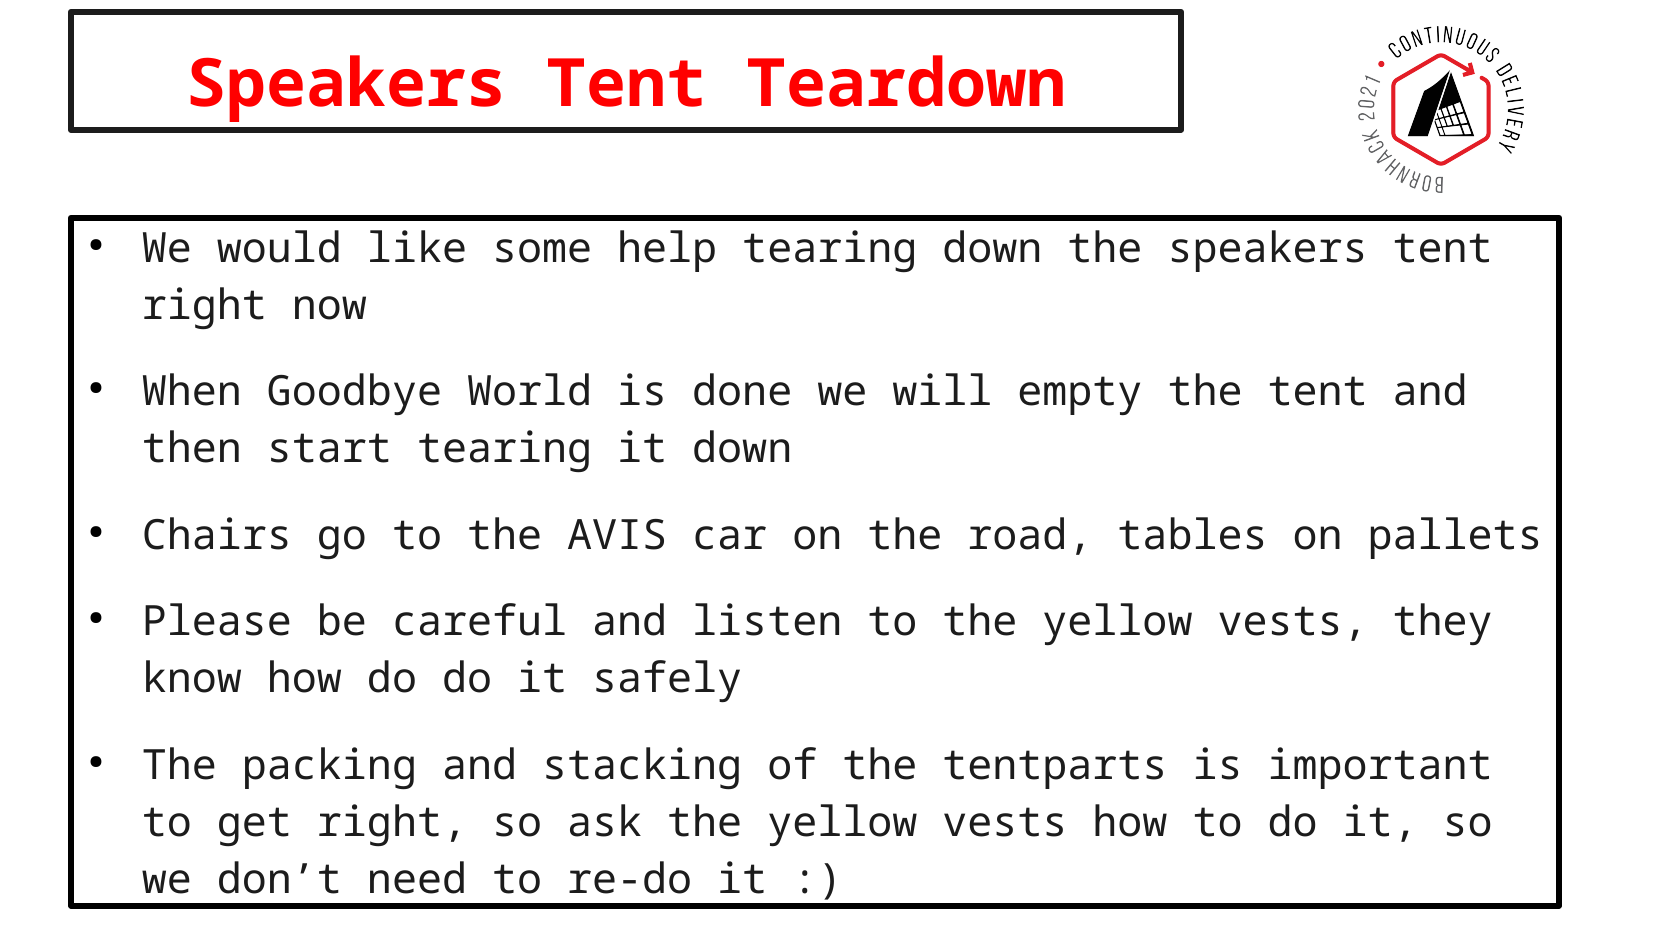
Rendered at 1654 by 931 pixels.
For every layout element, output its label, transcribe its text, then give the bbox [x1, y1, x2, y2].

picture [1358, 26, 1524, 193]
title Speakers Tent Teardown [70, 11, 1182, 130]
subtitle We would like some help tearing down the speakers tent right now When Goodbye World is done we will empty the tent and then start tearing it down Chairs go to the AVIS car on the road, tables on pallets Please be careful and listen to the yellow vests, they know how do do it safely The packing and stacking of the tentparts is important to get right, so ask the yellow vests how to do it, so we don’t need to re-do it :) [70, 217, 1560, 884]
